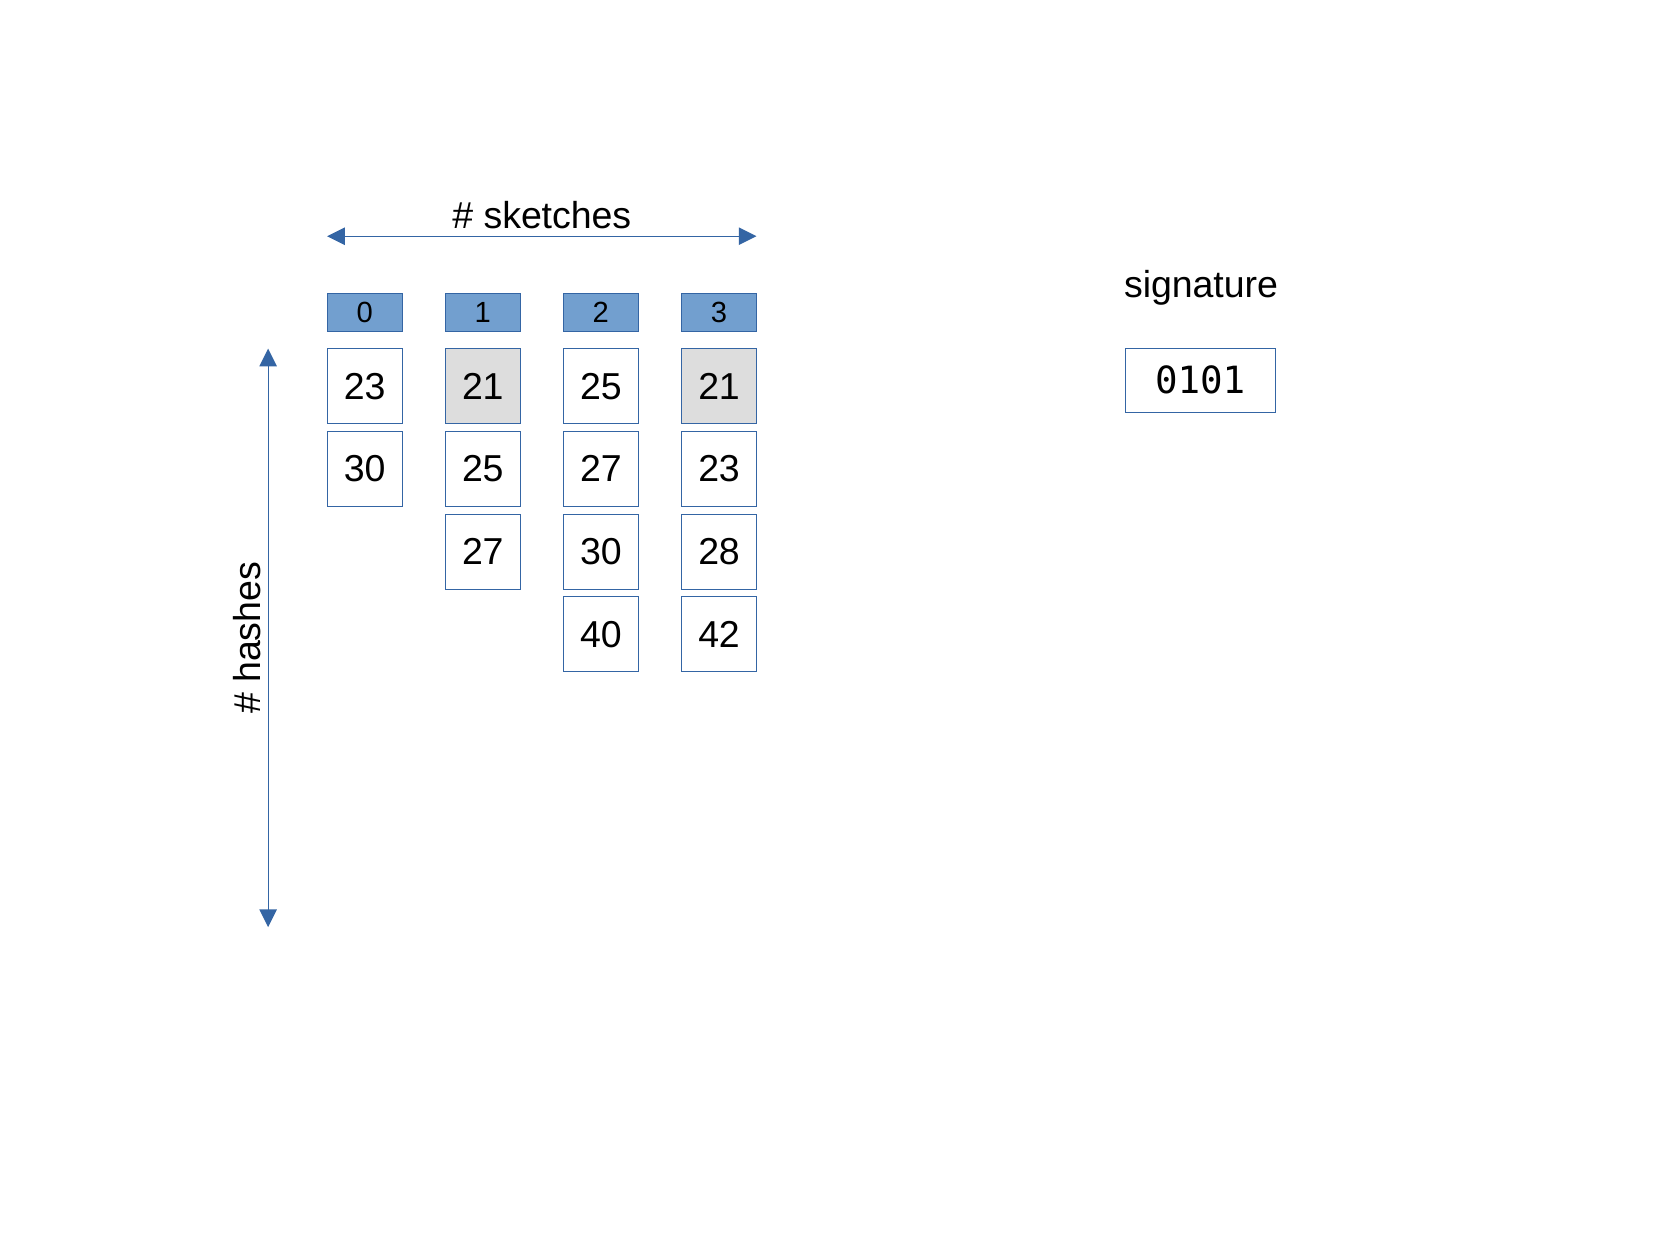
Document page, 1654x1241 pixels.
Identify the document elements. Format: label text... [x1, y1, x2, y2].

text_box 2 [563, 293, 639, 332]
text_box signature [1032, 246, 1370, 322]
text_box 40 [563, 596, 639, 672]
text_box 3 [681, 293, 757, 332]
text_box 42 [681, 596, 757, 672]
text_box 25 [445, 431, 521, 507]
text_box 21 [445, 348, 521, 424]
text_box 30 [563, 514, 639, 590]
text_box 23 [681, 431, 757, 507]
text_box 23 [327, 348, 403, 424]
text_box 21 [681, 348, 757, 424]
text_box 30 [327, 431, 403, 507]
text_box 28 [681, 514, 757, 590]
text_box 0101 [1125, 348, 1276, 413]
text_box 1 [445, 293, 521, 332]
text_box 25 [563, 348, 639, 424]
text_box 27 [563, 431, 639, 507]
text_box 27 [445, 514, 521, 590]
text_box 0 [327, 293, 403, 332]
